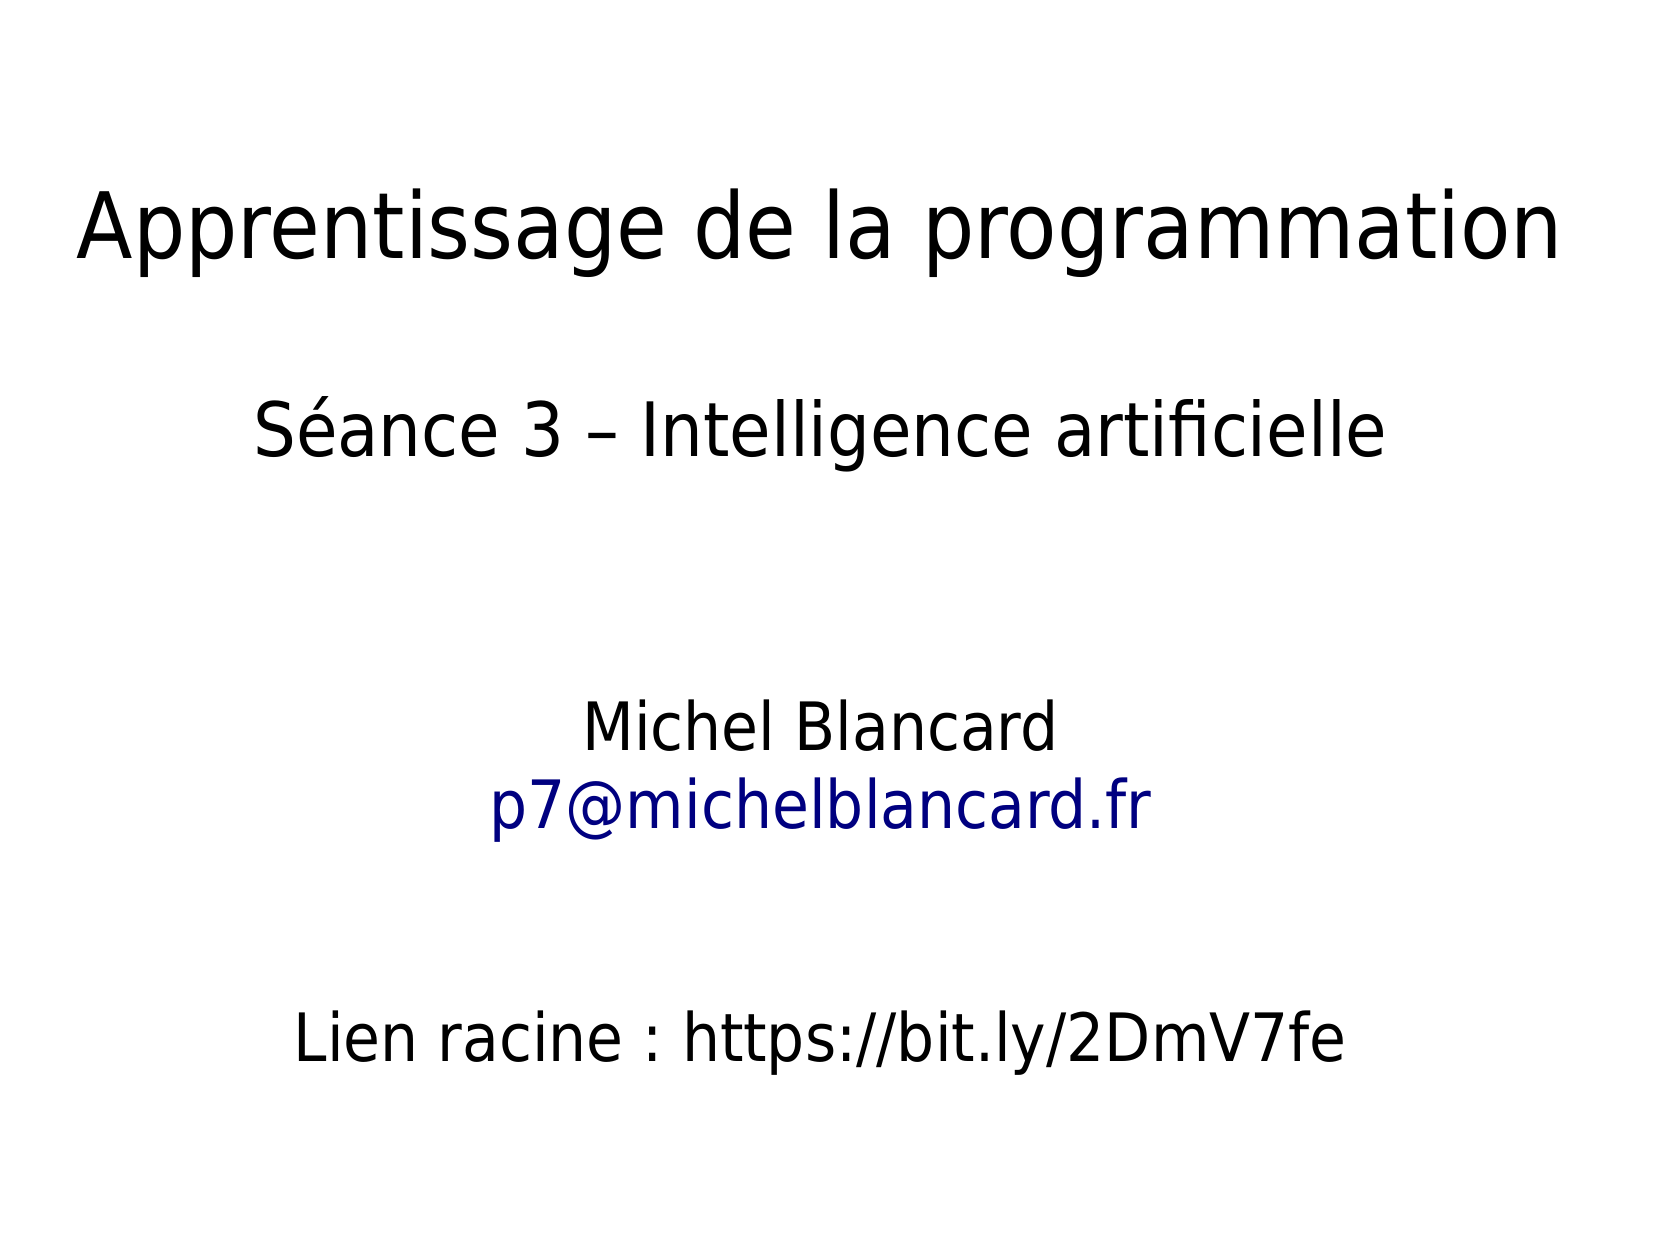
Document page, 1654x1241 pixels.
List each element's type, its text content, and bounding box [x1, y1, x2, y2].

title Apprentissage de la programmation Séance 3 – Intelligence artificielle Michel Blancard p7@michelblancard.fr Lien racine : https://bit.ly/2DmV7fe [35, 129, 1607, 1122]
